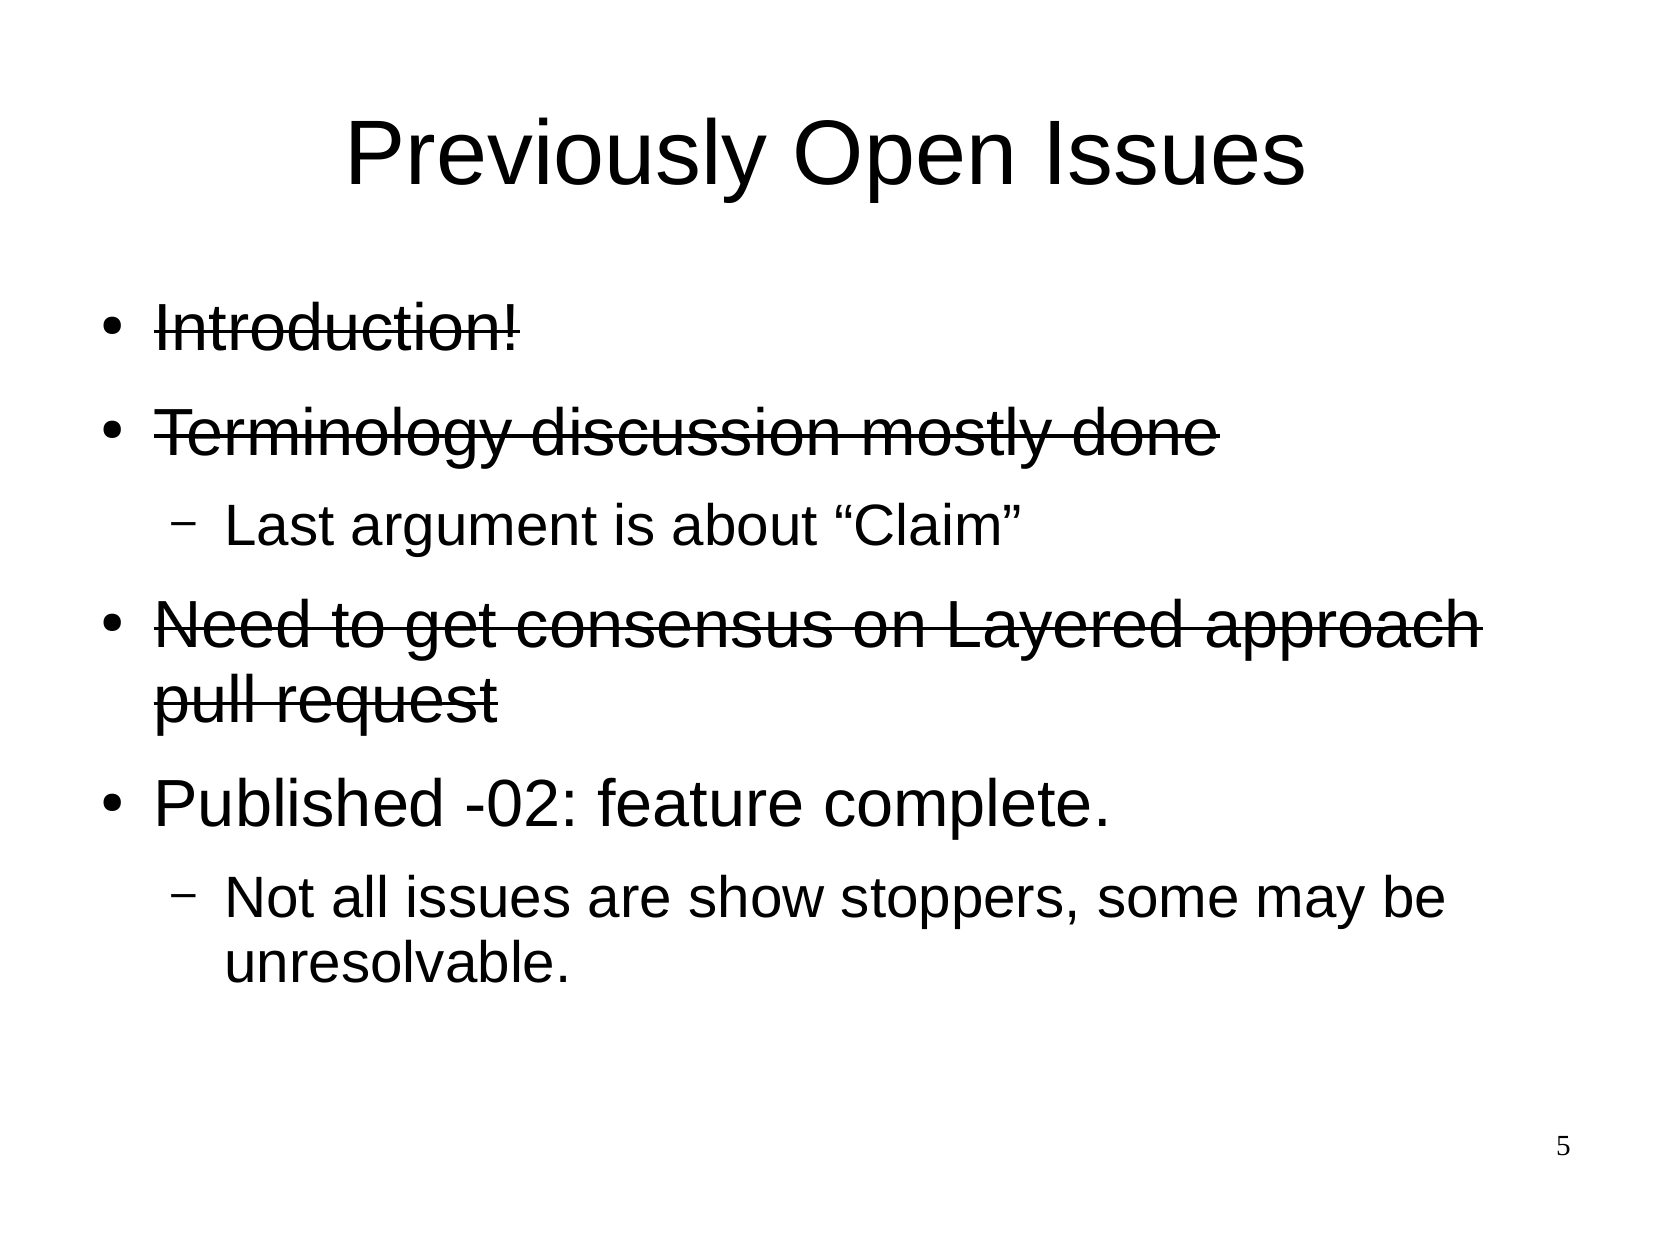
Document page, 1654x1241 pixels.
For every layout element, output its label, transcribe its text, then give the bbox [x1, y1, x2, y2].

list Introduction! Terminology discussion mostly done Last argument is about “Claim” Need to get consensus on Layered approach pull request Published -02: feature complete. Not all issues are show stoppers, some may be unresolvable. [82, 290, 1571, 1010]
title Previously Open Issues [82, 49, 1571, 257]
